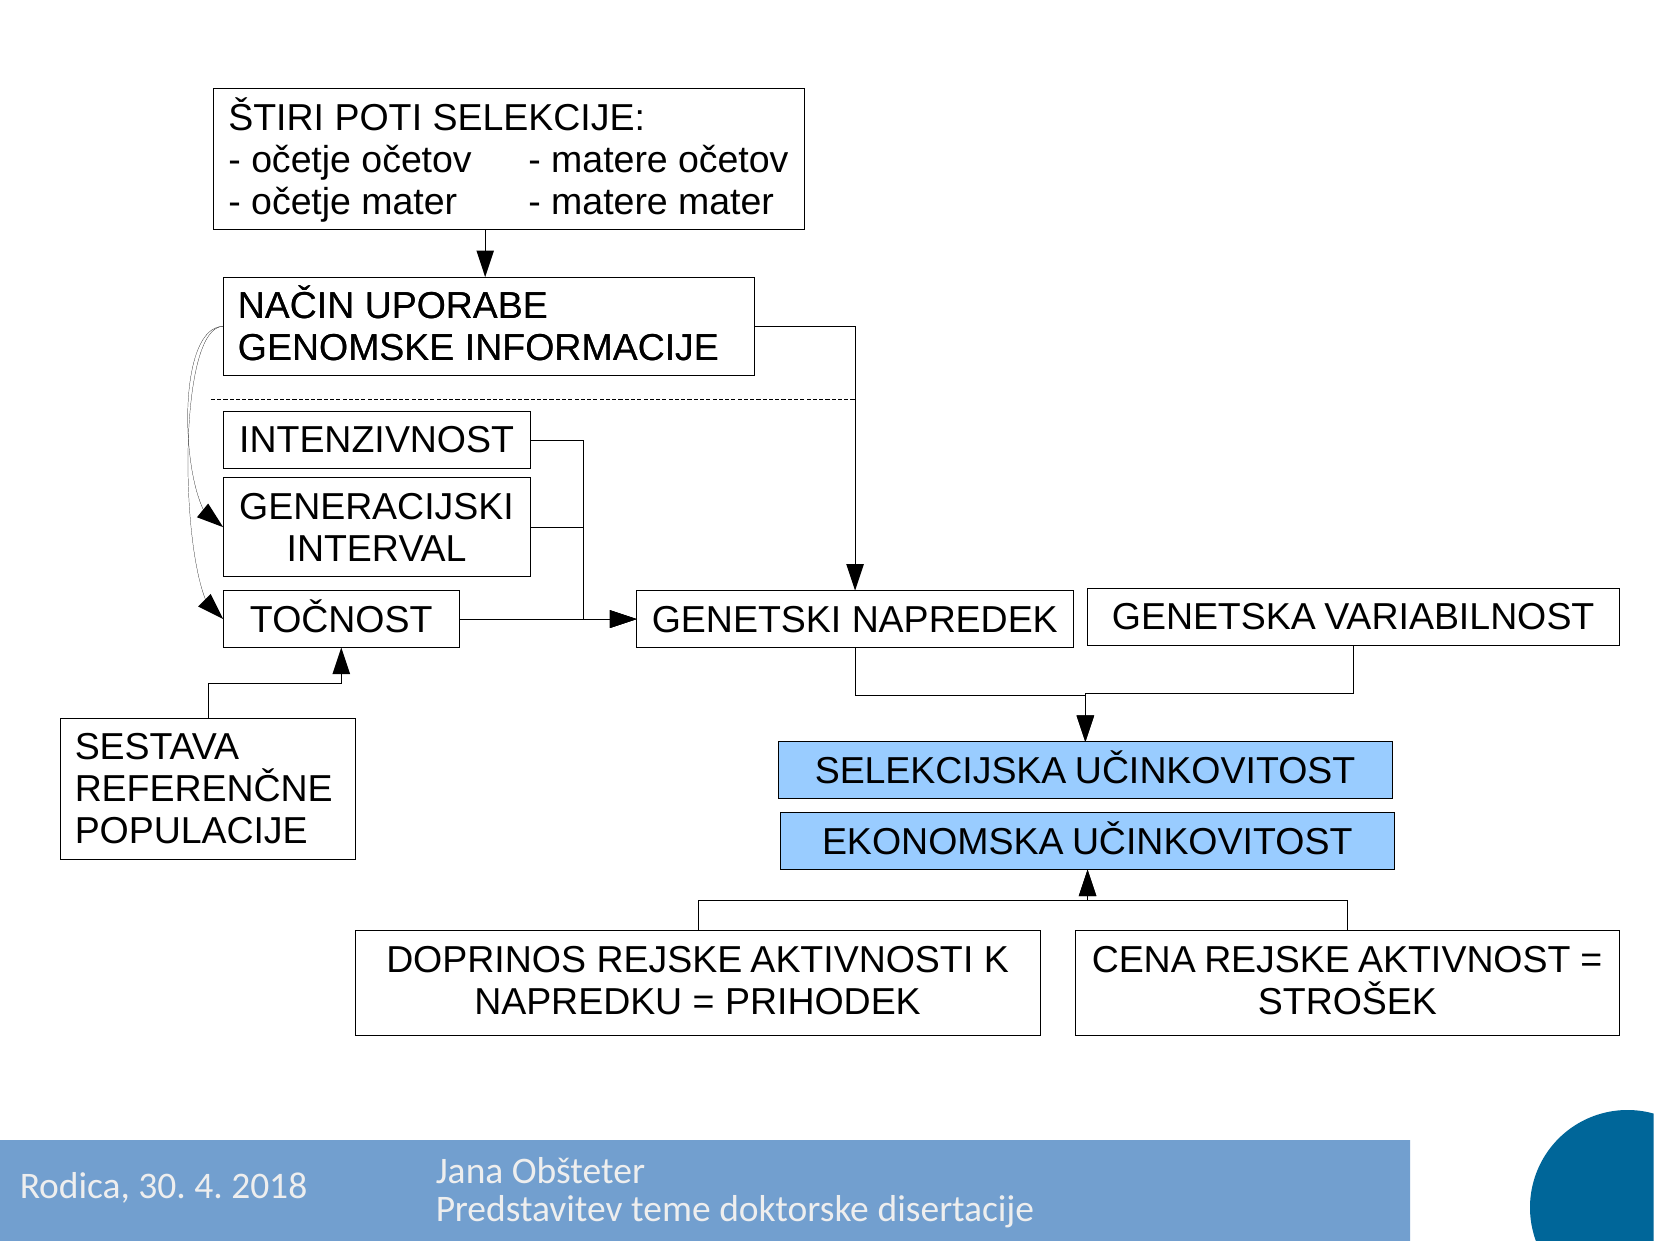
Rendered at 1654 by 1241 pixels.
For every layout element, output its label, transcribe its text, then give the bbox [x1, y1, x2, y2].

text_box točnost [223, 590, 460, 648]
text_box Cena rejske aktivnost = strošek [1075, 930, 1620, 1036]
text_box Generacijski interval [223, 477, 531, 577]
text_box intenzivnost [223, 411, 531, 469]
text_box Selekcijska učinkovitost [778, 741, 1393, 799]
text_box Doprinos rejske aktivnosti k napredku = prihodek [355, 930, 1041, 1036]
text_box Genetski napredek [636, 590, 1074, 648]
text_box Sestava referenčne populacije [60, 718, 356, 860]
text_box Štiri poti selekcije: - očetje očetov - matere očetov - očetje mater - matere mater [213, 88, 805, 230]
text_box Ekonomska učinkovitost [780, 812, 1395, 870]
text_box Način uporabe genomskE informacije [223, 277, 755, 376]
text_box Genetska variabilnost [1087, 588, 1620, 646]
